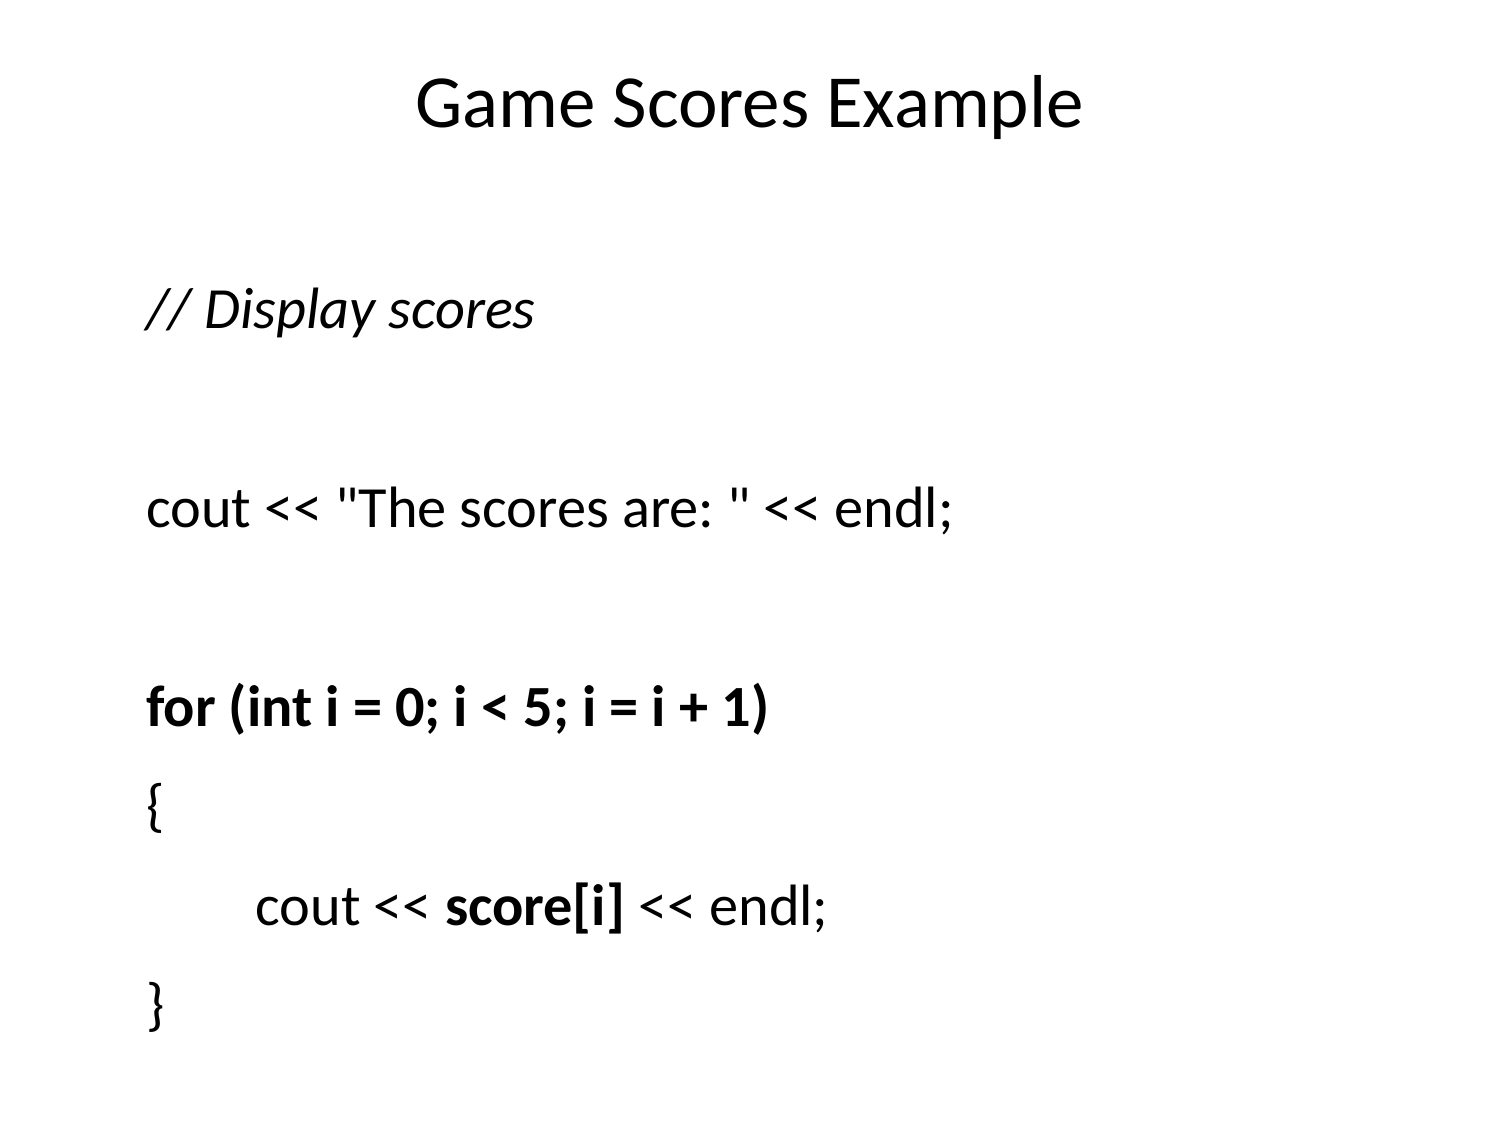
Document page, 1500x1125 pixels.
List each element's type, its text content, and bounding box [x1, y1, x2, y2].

list // Display scores cout << "The scores are: " << endl; for (int i = 0; i < 5; i = i + 1) { cout << score[i] << endl; } [75, 262, 1425, 1005]
title Game Scores Example [75, 45, 1425, 233]
